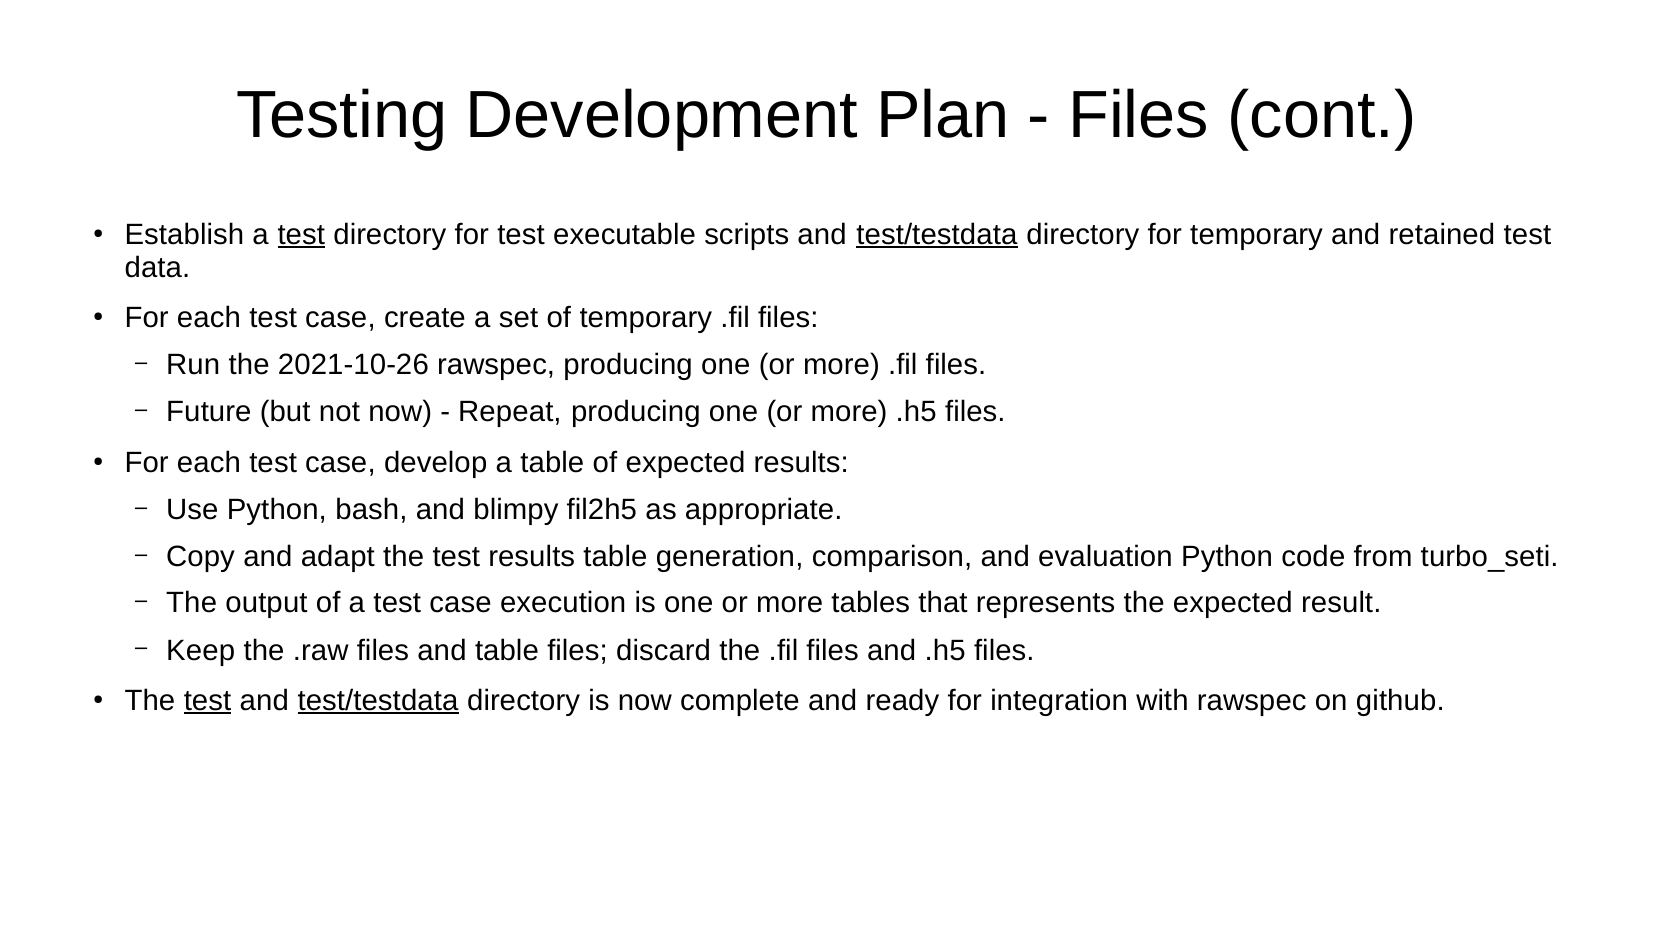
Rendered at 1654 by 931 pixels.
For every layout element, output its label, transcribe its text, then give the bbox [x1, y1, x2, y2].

title Testing Development Plan - Files (cont.) [82, 37, 1571, 193]
list Establish a test directory for test executable scripts and test/testdata directory for temporary and retained test data. For each test case, create a set of temporary .fil files: Run the 2021-10-26 rawspec, producing one (or more) .fil files. Future (but not now) - Repeat, producing one (or more) .h5 files. For each test case, develop a table of expected results: Use Python, bash, and blimpy fil2h5 as appropriate. Copy and adapt the test results table generation, comparison, and evaluation Python code from turbo_seti. The output of a test case execution is one or more tables that represents the expected result. Keep the .raw files and table files; discard the .fil files and .h5 files. The test and test/testdata directory is now complete and ready for integration with rawspec on github. [82, 217, 1571, 758]
